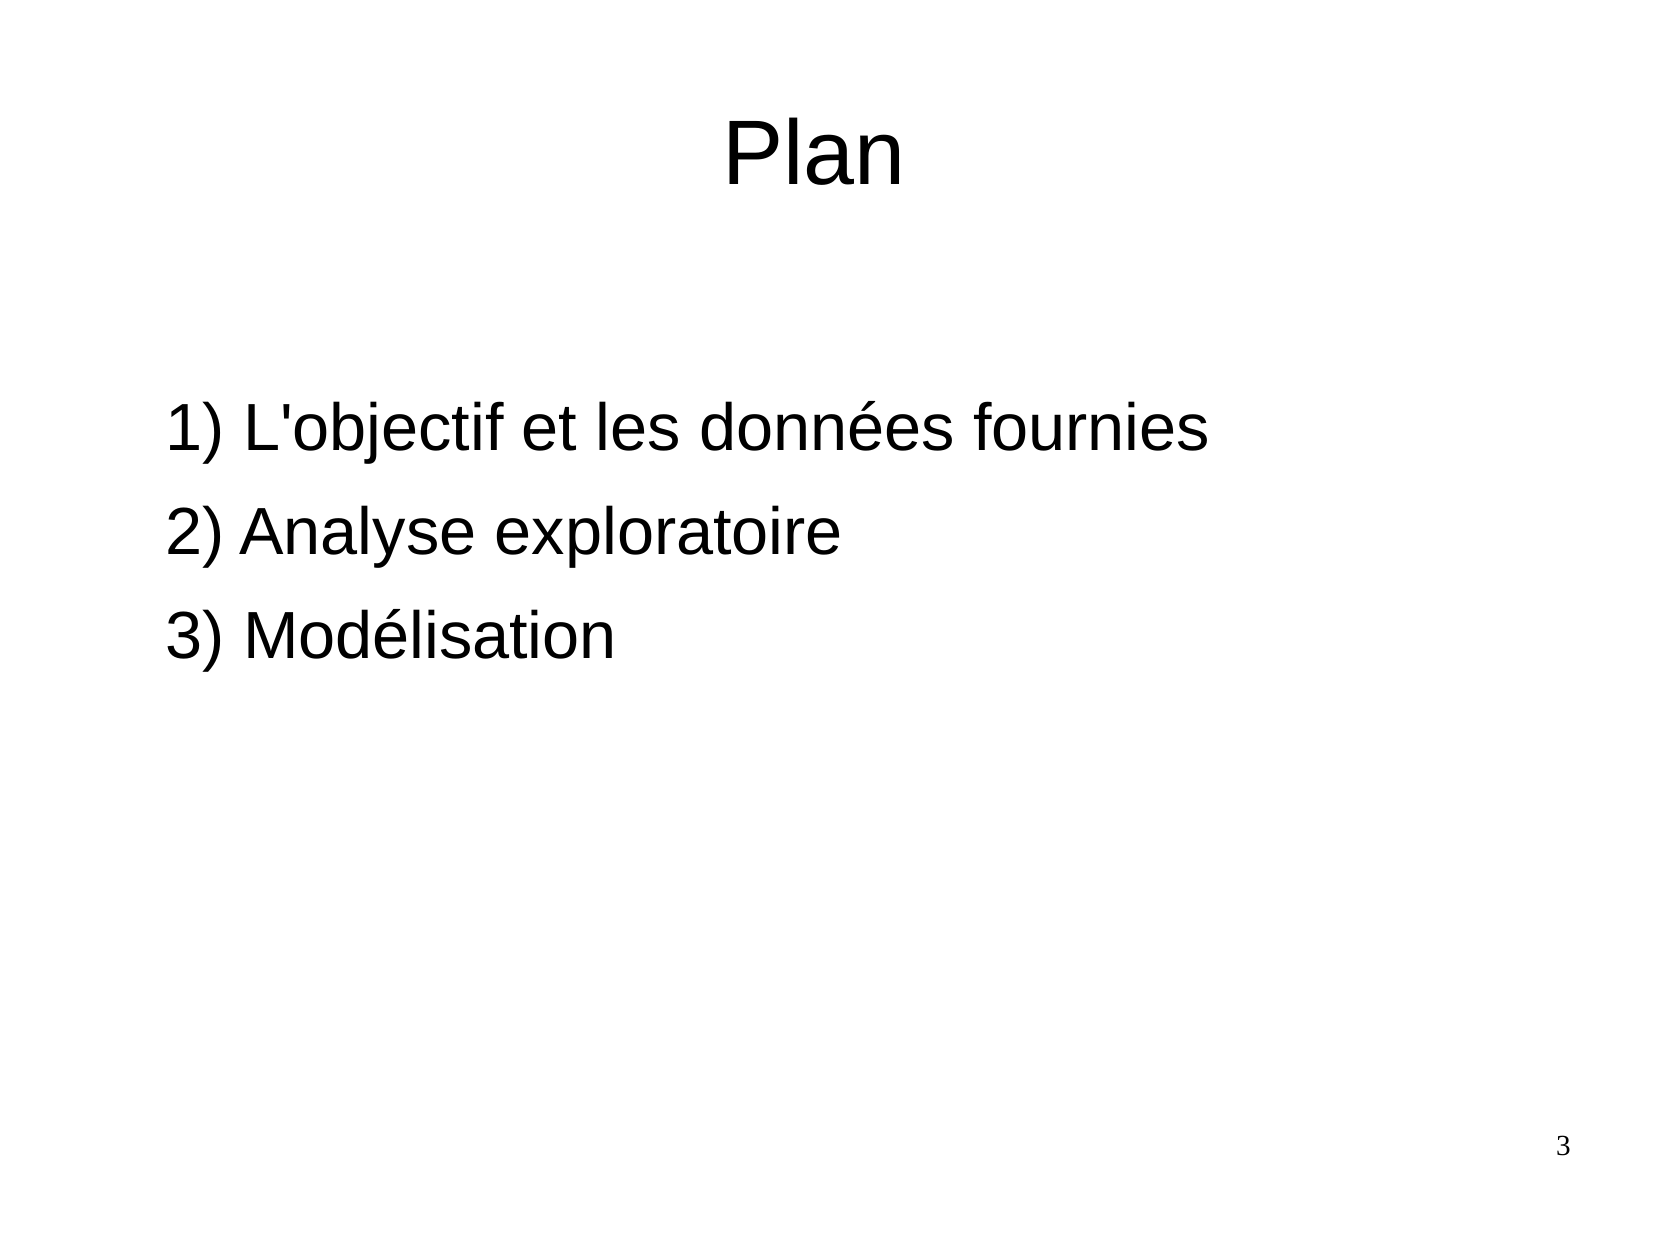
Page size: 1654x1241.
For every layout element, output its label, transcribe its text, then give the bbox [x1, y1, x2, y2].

list 1) L'objectif et les données fournies 2) Analyse exploratoire 3) Modélisation [94, 389, 1583, 1209]
title Plan [82, 49, 1571, 257]
